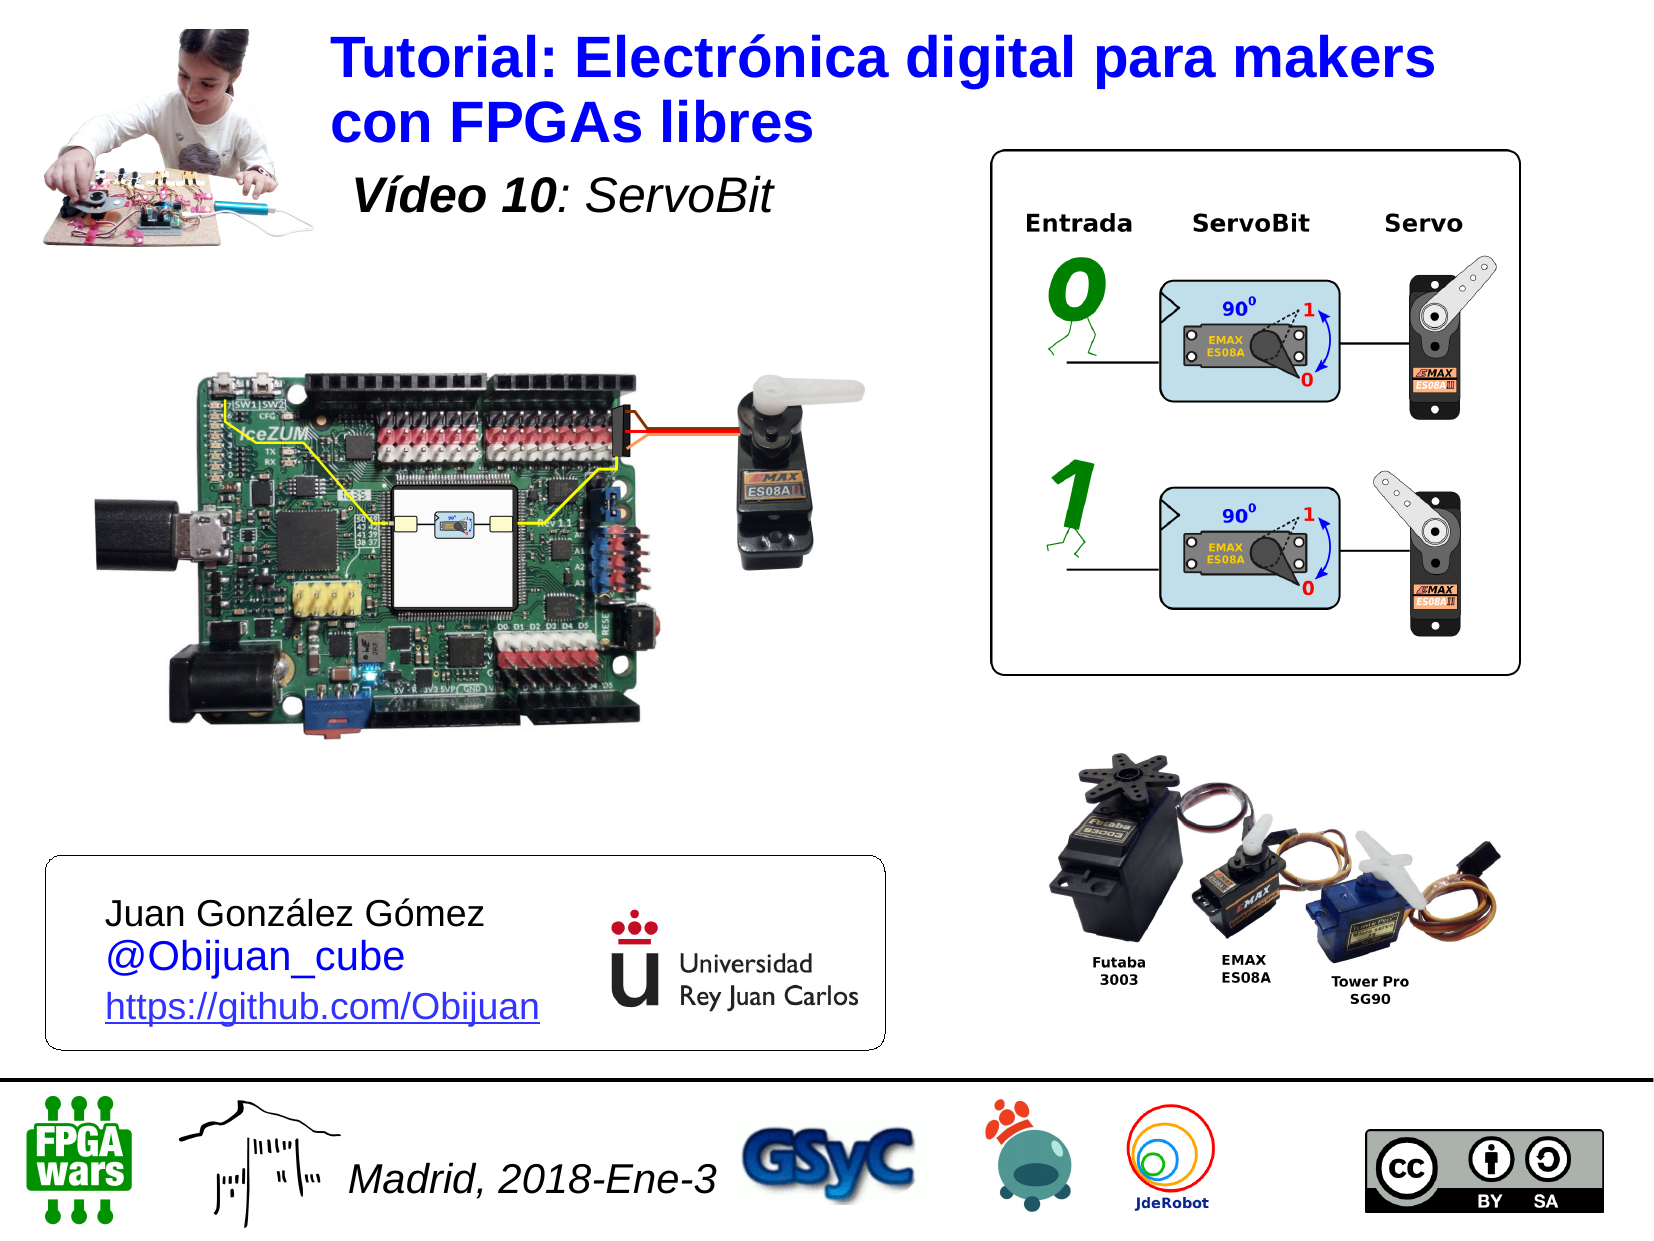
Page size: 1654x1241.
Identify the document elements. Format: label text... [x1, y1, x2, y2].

title Tutorial: Electrónica digital para makers con FPGAs libres [330, 15, 1471, 166]
picture [30, 29, 331, 256]
picture [15, 1095, 150, 1231]
picture [595, 899, 871, 1021]
picture [1110, 1094, 1231, 1216]
picture [75, 314, 882, 796]
text_box Vídeo 10: ServoBit [330, 165, 796, 226]
picture [970, 1099, 1096, 1216]
text_box [45, 855, 886, 1051]
text_box Madrid, 2018-Ene-3 [330, 1155, 736, 1203]
picture [724, 1109, 931, 1205]
picture [990, 149, 1521, 676]
text_box @Obijuan_cube [90, 925, 451, 1001]
picture [1365, 1120, 1604, 1221]
picture [165, 1089, 361, 1241]
picture [1020, 719, 1527, 1031]
text_box Juan González Gómez [90, 885, 601, 946]
text_box https://github.com/Obijuan [90, 978, 556, 1036]
